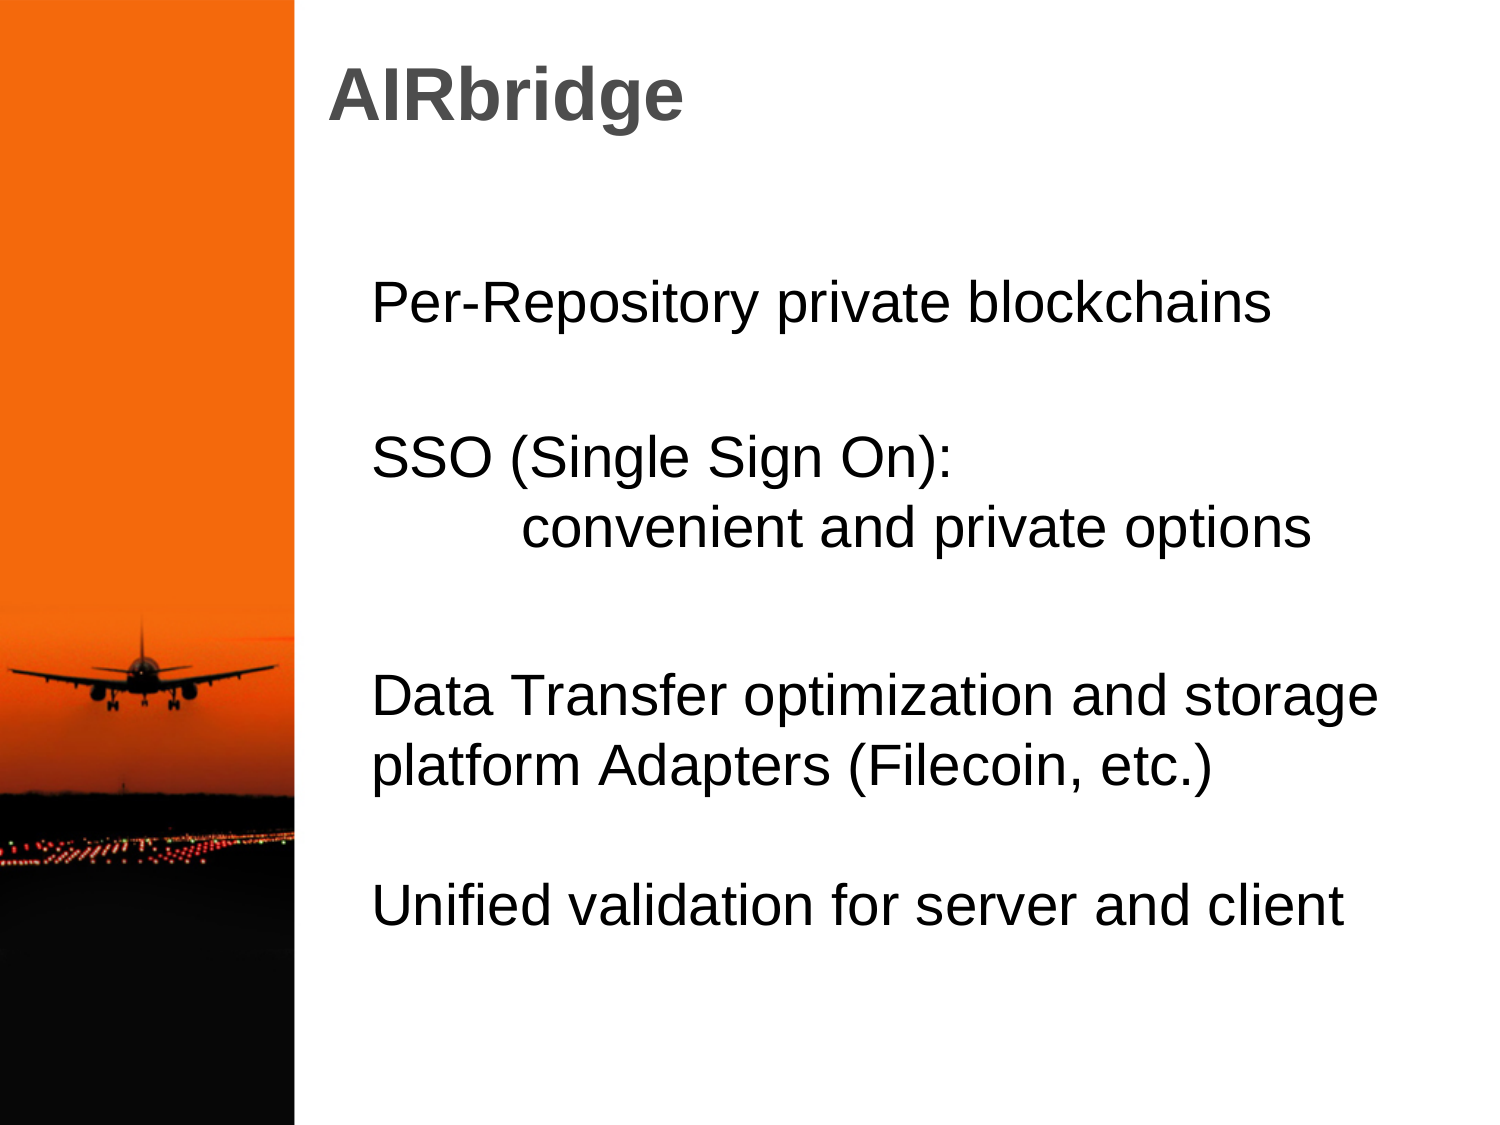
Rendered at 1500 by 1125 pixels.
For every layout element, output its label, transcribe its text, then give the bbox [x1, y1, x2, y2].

title AIRbridge [312, 30, 1483, 150]
list Per-Repository private blockchains SSO (Single Sign On): convenient and private options Data Transfer optimization and storage platform Adapters (Filecoin, etc.) Unified validation for server and client [300, 172, 1468, 1094]
picture [0, 0, 1500, 1125]
